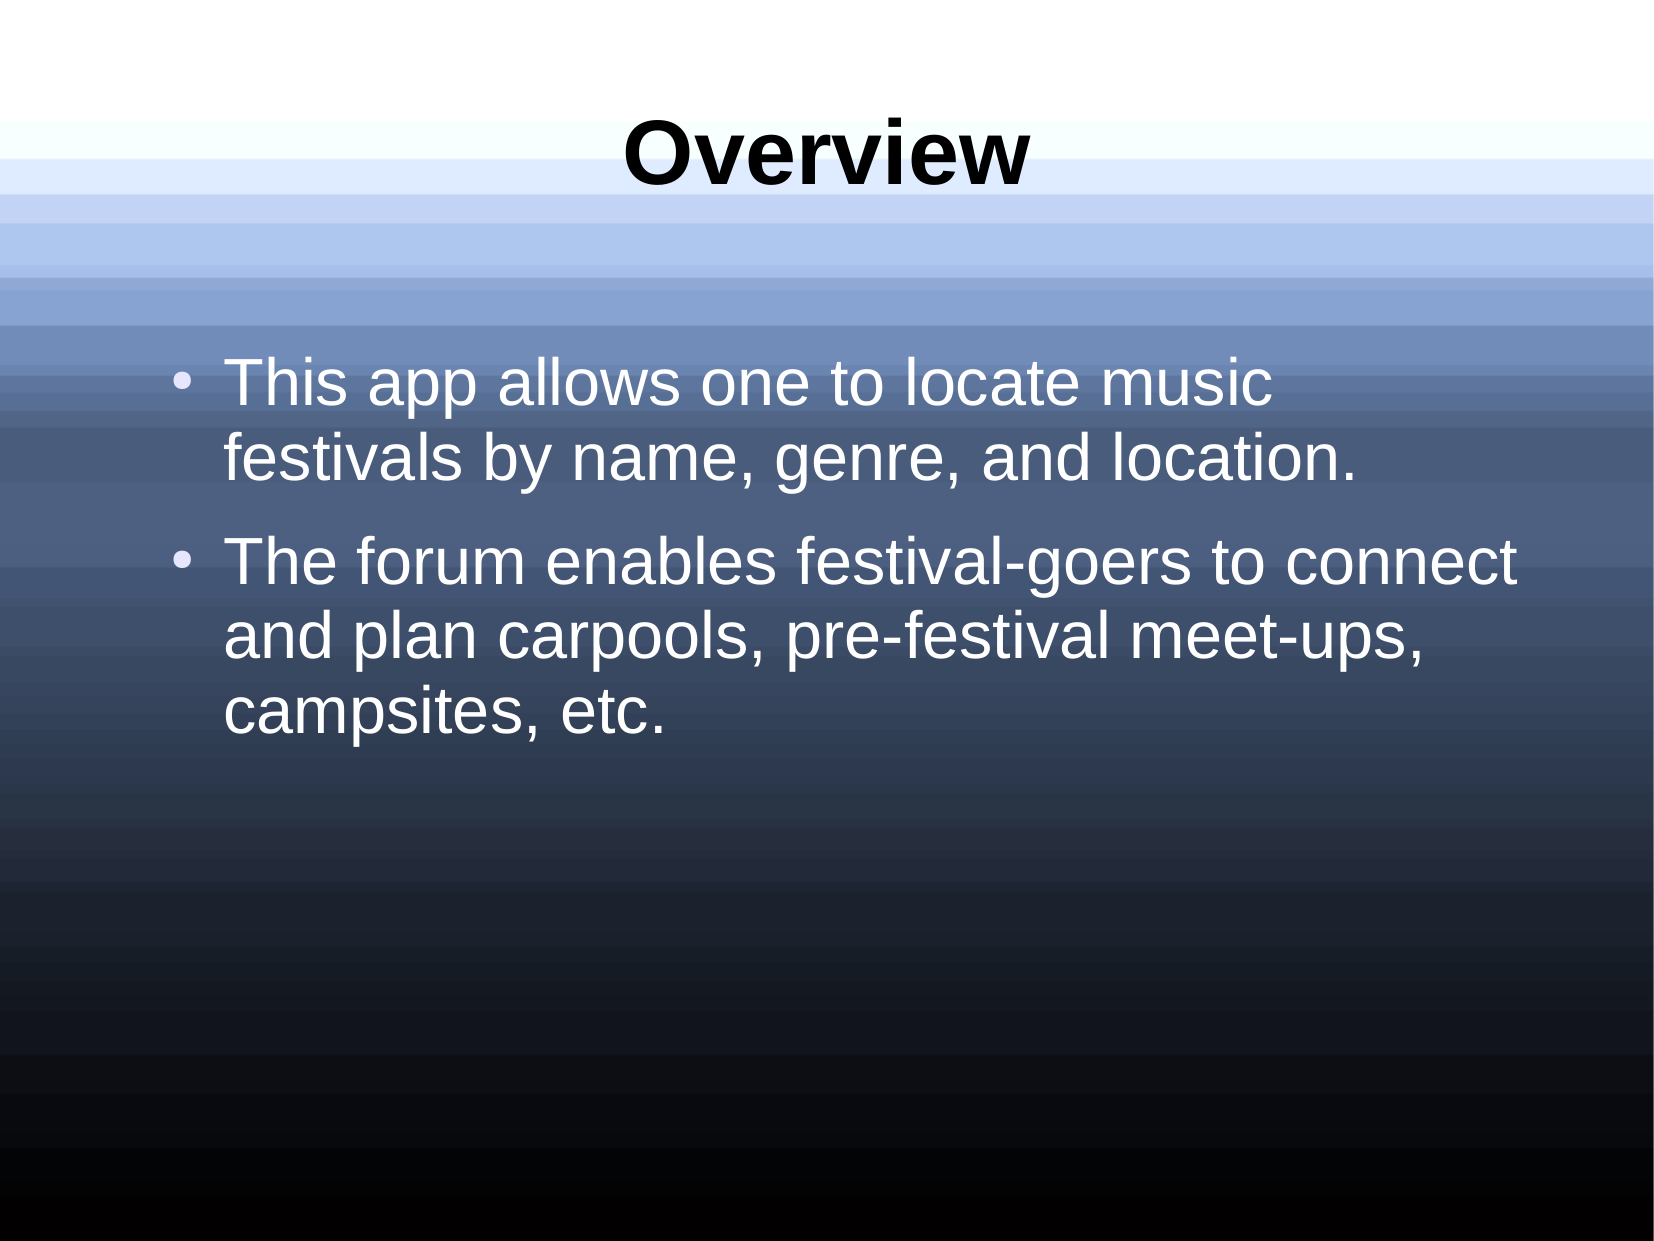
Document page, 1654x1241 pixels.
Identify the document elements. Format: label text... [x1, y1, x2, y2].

list This app allows one to locate music festivals by name, genre, and location. The forum enables festival-goers to connect and plan carpools, pre-festival meet-ups, campsites, etc. [152, 344, 1534, 1127]
picture [0, 0, 1654, 1241]
title Overview [82, 49, 1571, 257]
